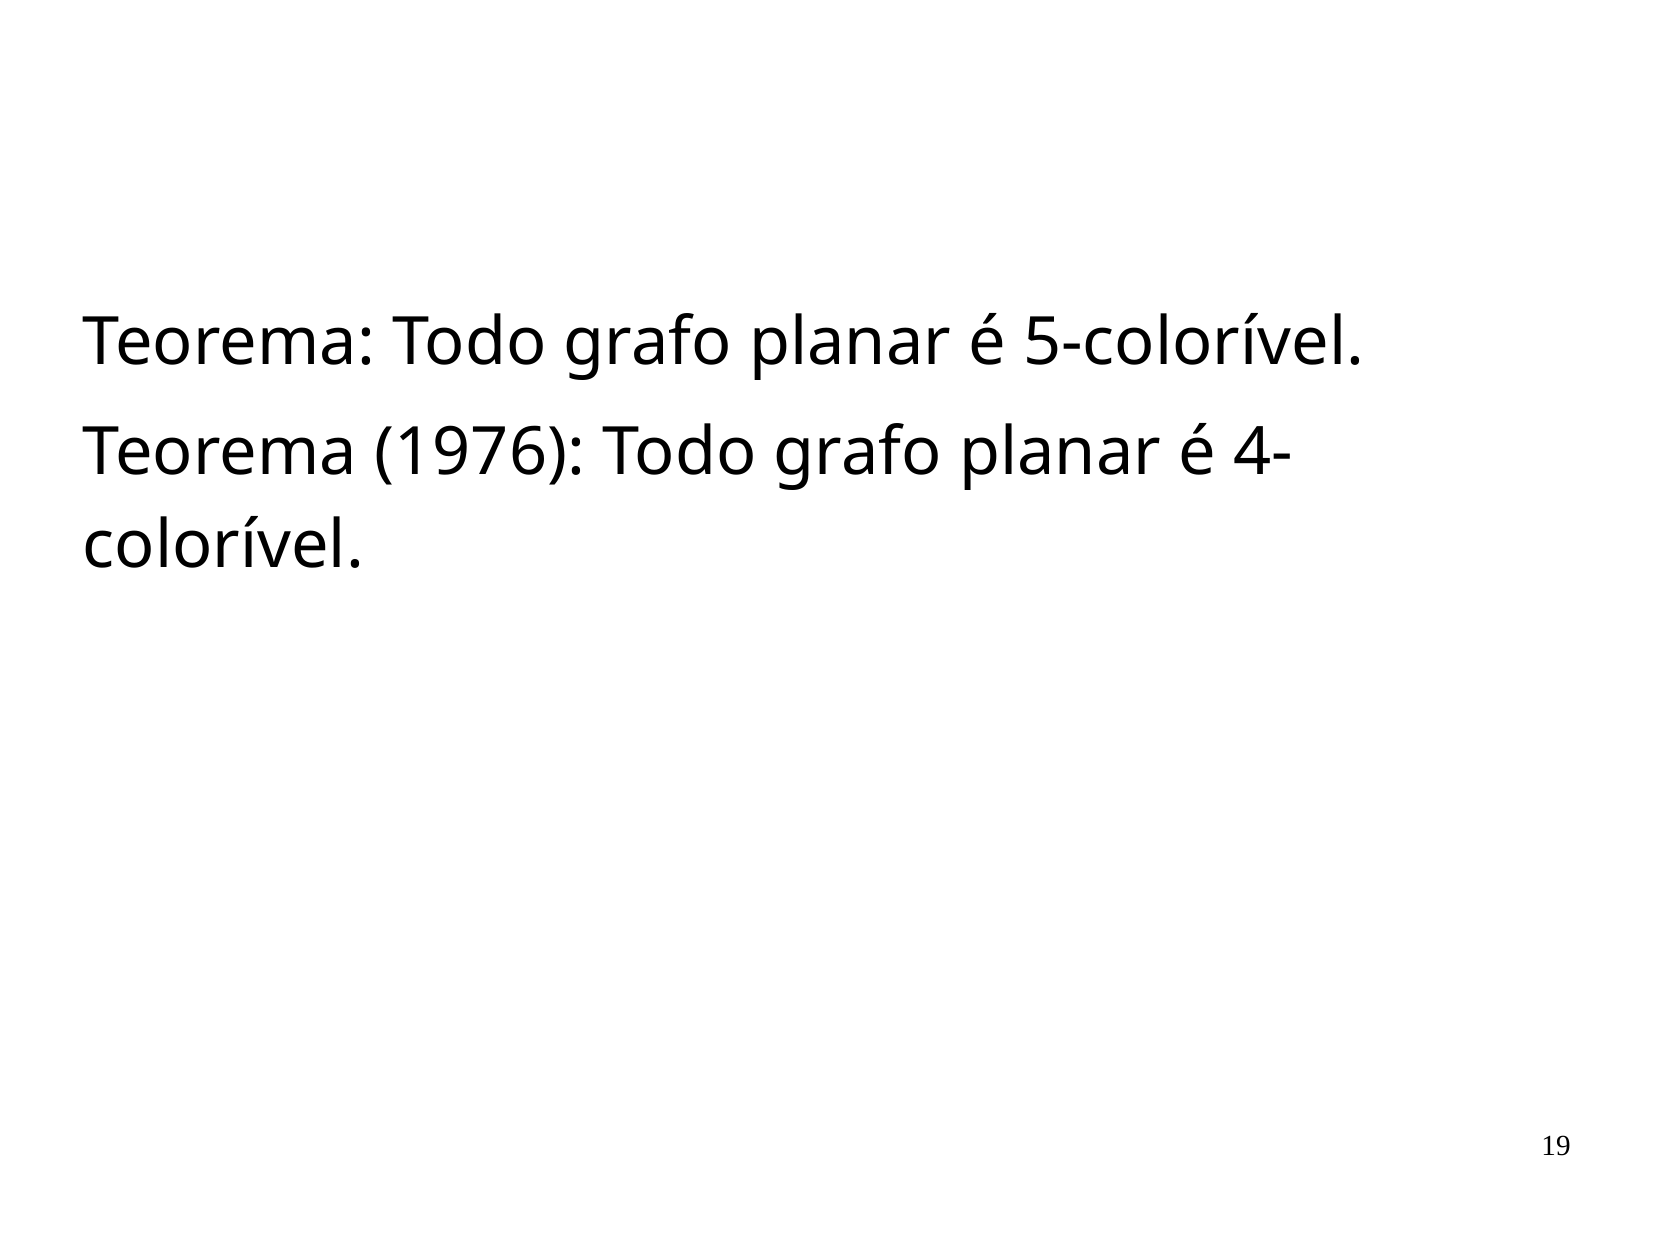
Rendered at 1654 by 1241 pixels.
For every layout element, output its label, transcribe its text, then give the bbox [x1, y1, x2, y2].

list Teorema: Todo grafo planar é 5-colorível. Teorema (1976): Todo grafo planar é 4-colorível. [82, 290, 1571, 1109]
